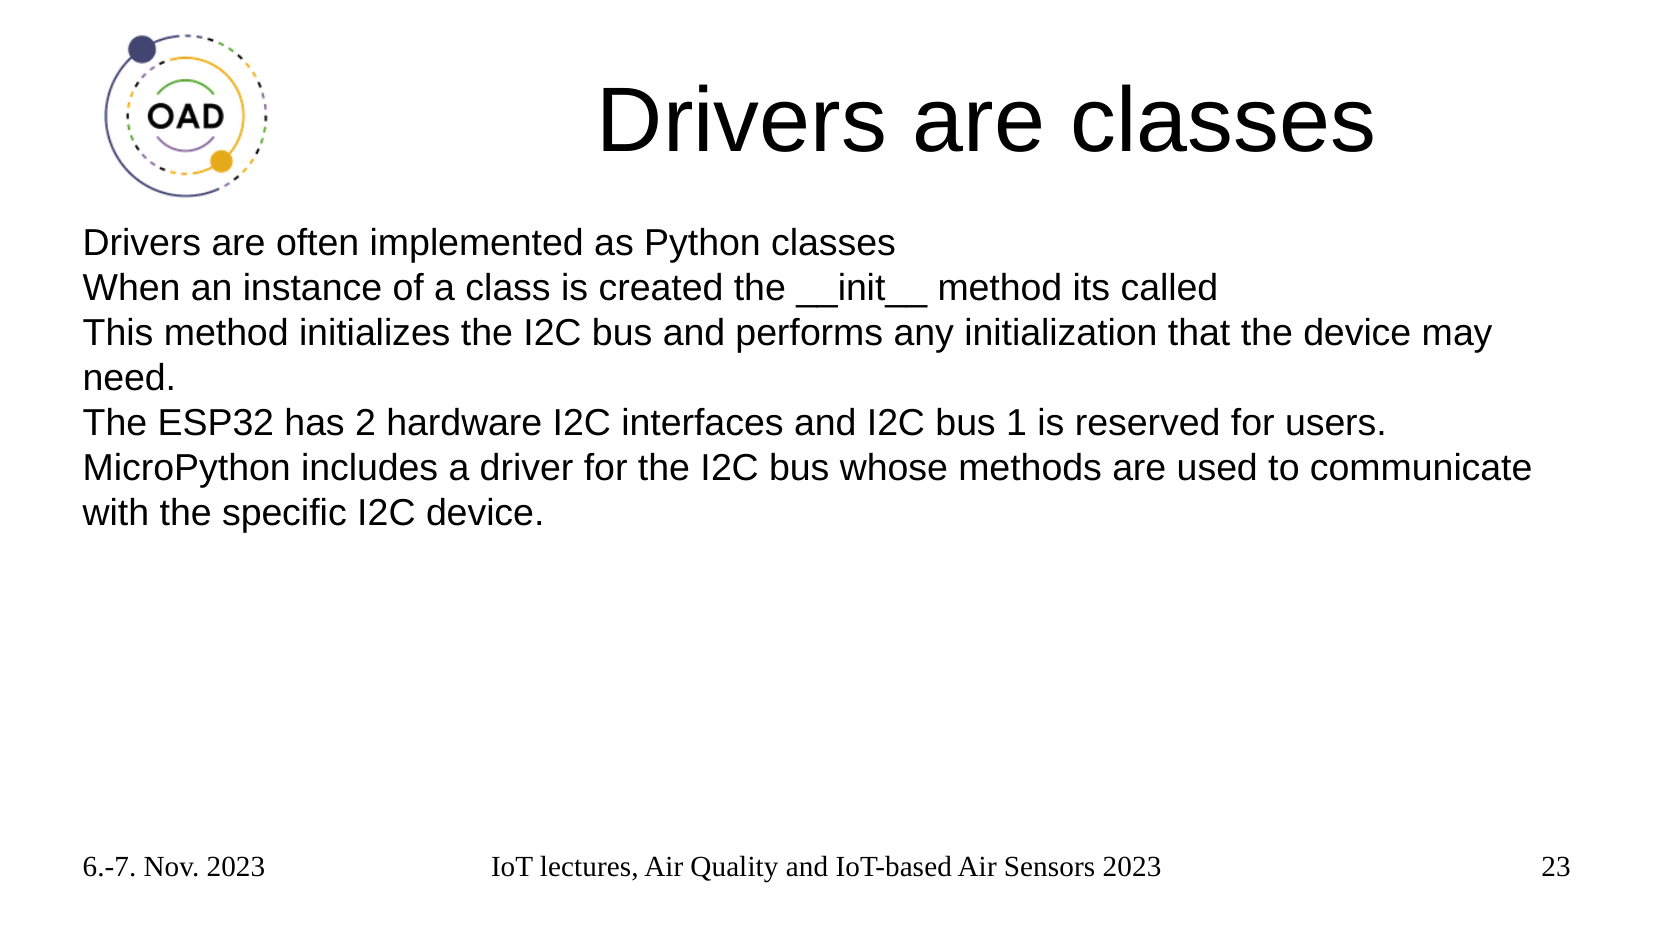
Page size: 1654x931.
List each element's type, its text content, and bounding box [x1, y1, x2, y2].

title Drivers are classes [403, 37, 1571, 193]
list Drivers are often implemented as Python classes When an instance of a class is created the __init__ method its called This method initializes the I2C bus and performs any initialization that the device may need. The ESP32 has 2 hardware I2C interfaces and I2C bus 1 is reserved for users. MicroPython includes a driver for the I2C bus whose methods are used to communicate with the specific I2C device. [82, 217, 1571, 757]
picture [64, 20, 302, 218]
